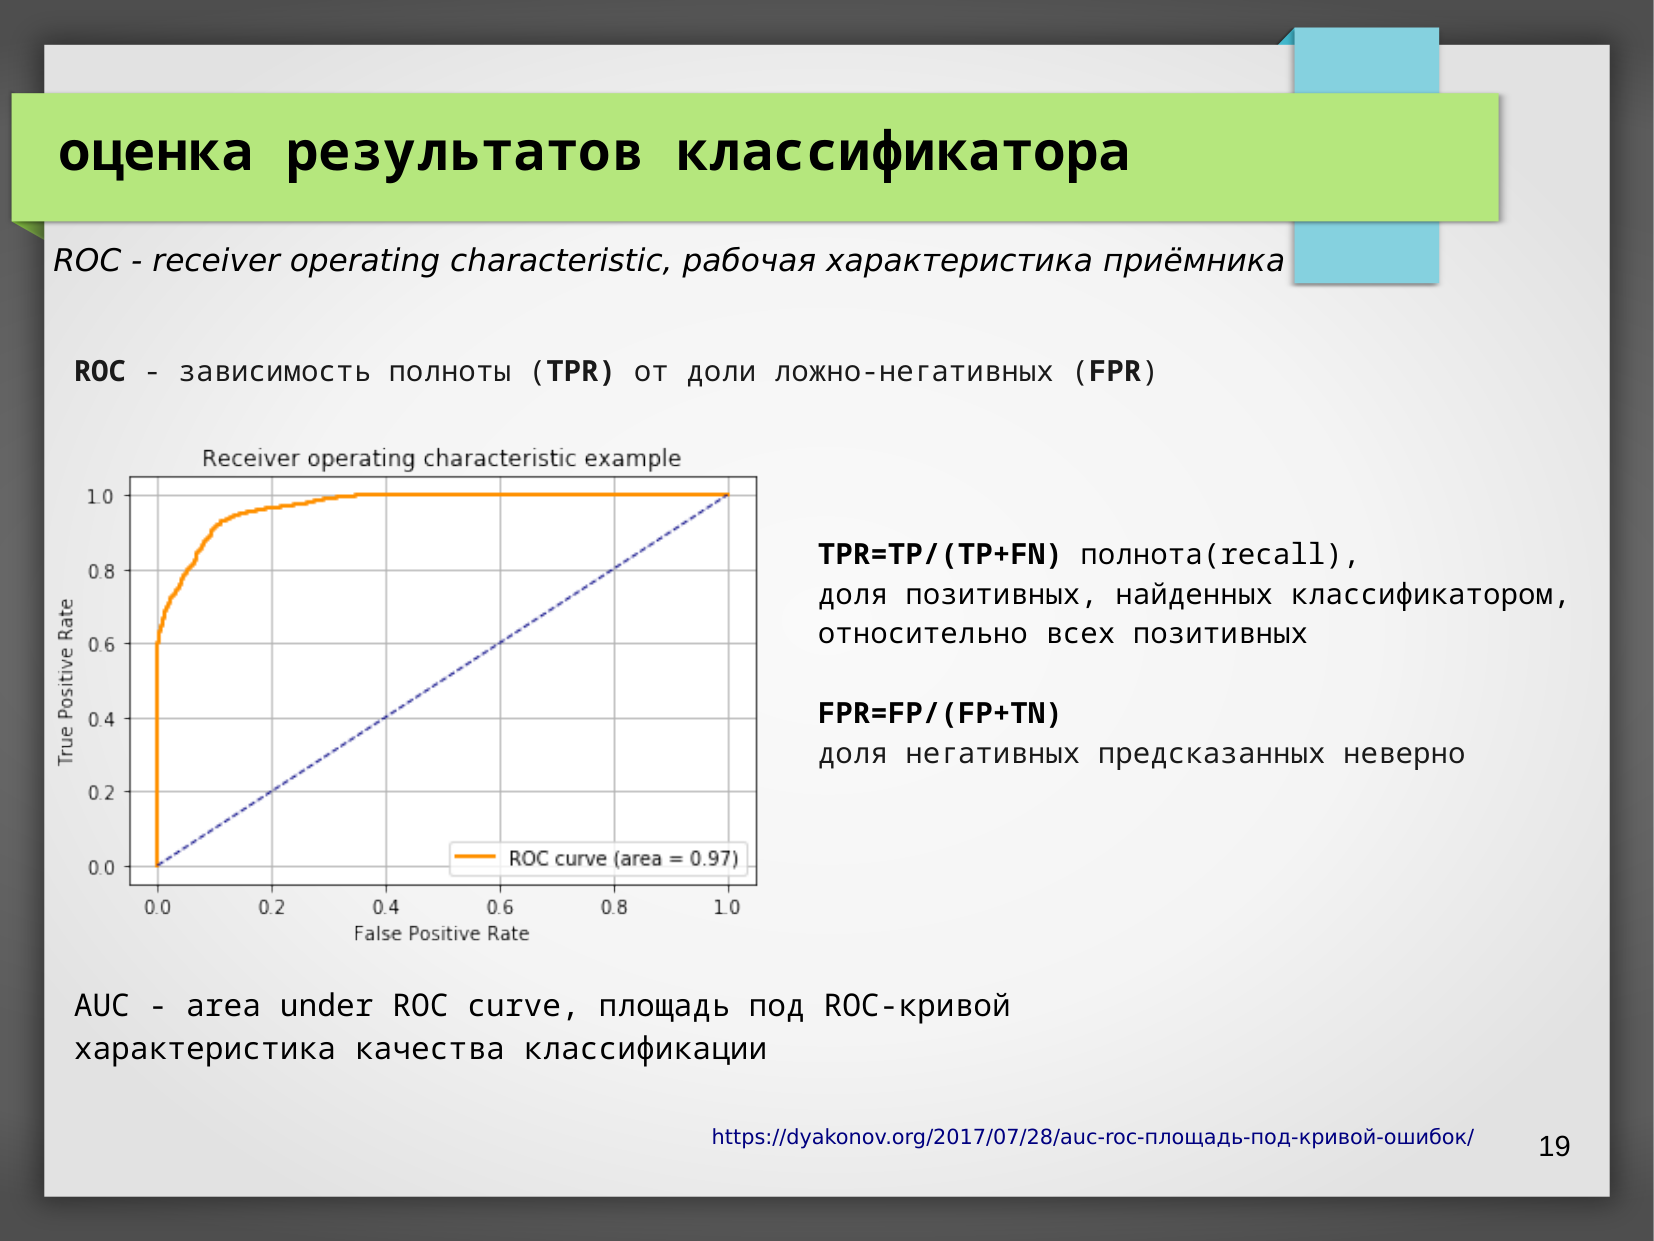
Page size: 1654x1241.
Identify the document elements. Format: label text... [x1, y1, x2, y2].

text_box ROC - зависимость полноты (TPR) от доли ложно-негативных (FPR) [59, 342, 1193, 414]
text_box TPR=TP/(TP+FN) полнота(recall), доля позитивных, найденных классификатором, относительно всех позитивных [803, 525, 1595, 650]
text_box ROC - receiver operating characteristic, рабочая характеристика приёмника [38, 234, 1326, 294]
text_box FPR=FP/(FP+TN) доля негативных предсказанных неверно [803, 685, 1508, 775]
title оценка результатов классификатора [59, 109, 1217, 190]
picture [0, 0, 1654, 1241]
text_box https://dyakonov.org/2017/07/28/auc-roc-площадь-под-кривой-ошибок/ [696, 1117, 1524, 1182]
text_box AUC - area under ROC curve, площадь под ROC-кривой характеристика качества классификации [59, 975, 1052, 1063]
